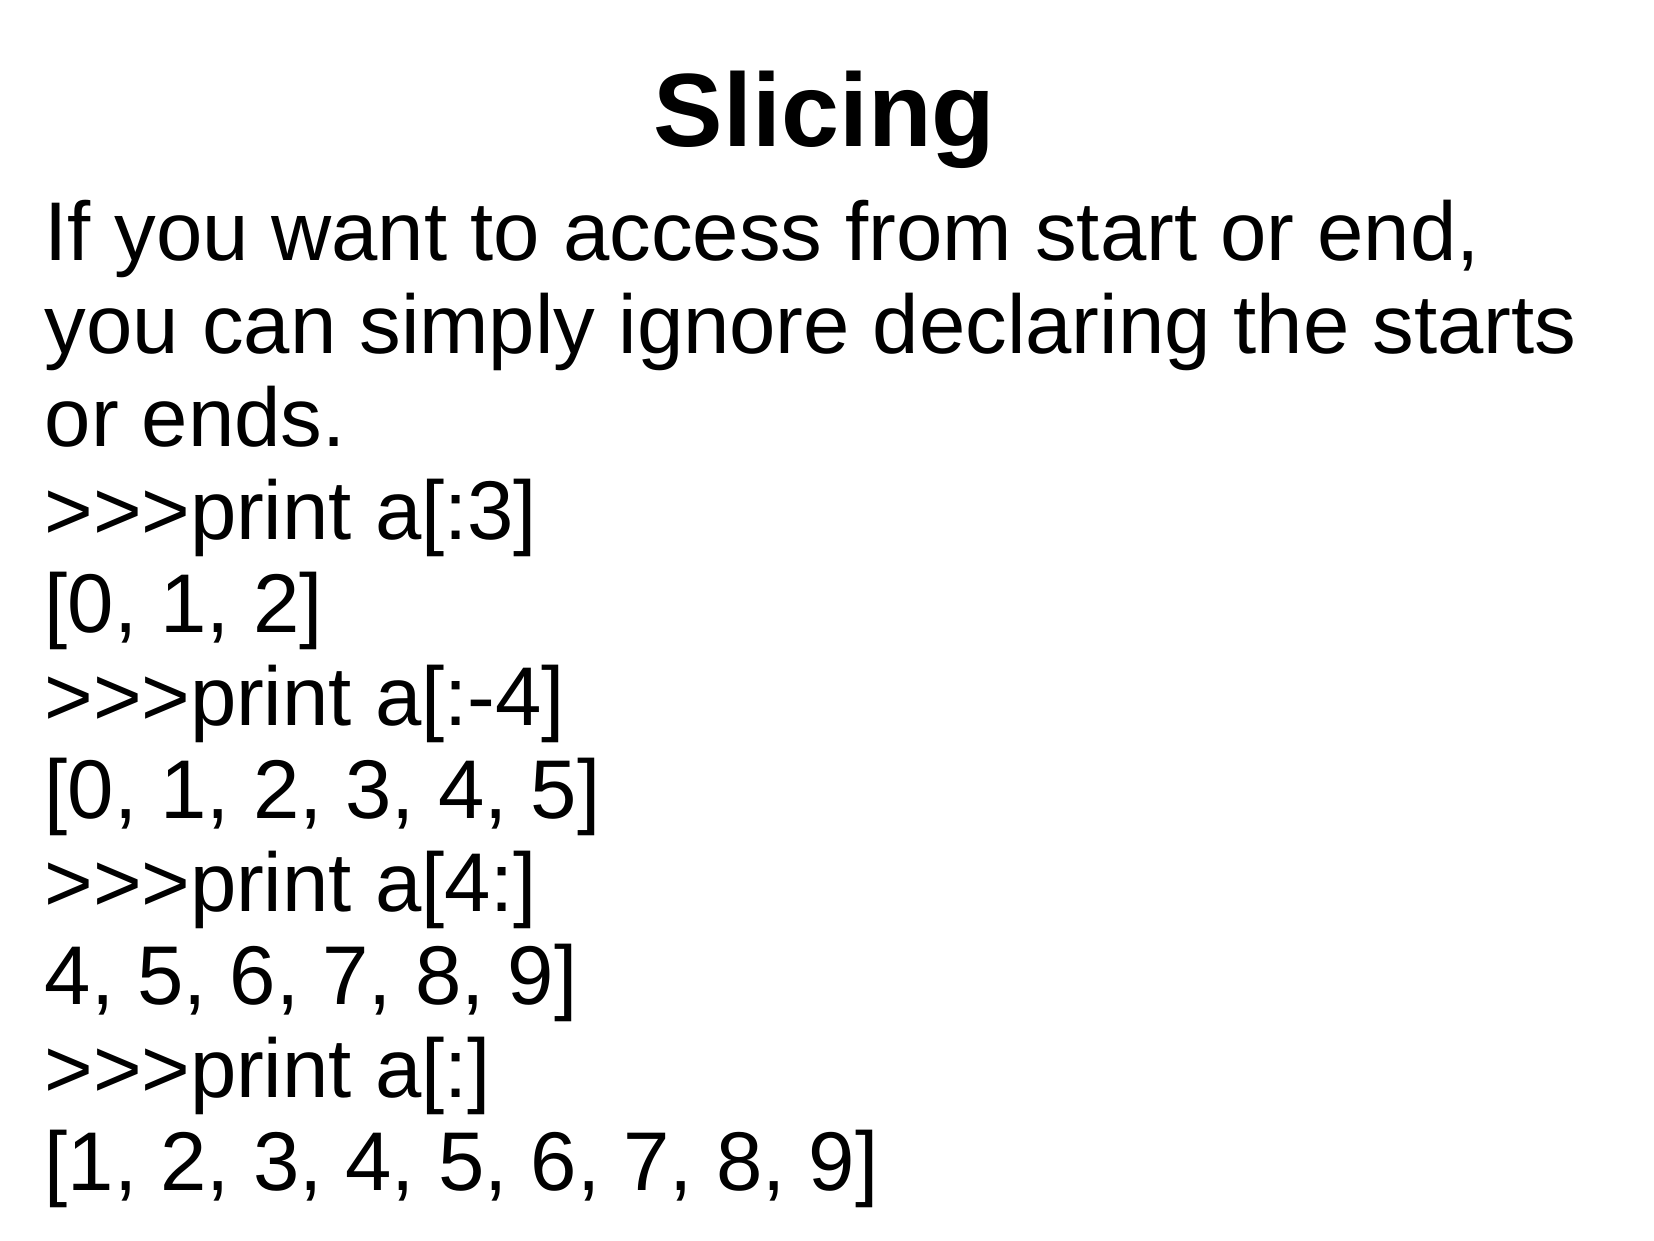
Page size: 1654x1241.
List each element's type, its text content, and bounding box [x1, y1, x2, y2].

text_box If you want to access from start or end, you can simply ignore declaring the starts or ends. >>>print a[:3] [0, 1, 2] >>>print a[:-4] [0, 1, 2, 3, 4, 5] >>>print a[4:] 4, 5, 6, 7, 8, 9] >>>print a[:] [1, 2, 3, 4, 5, 6, 7, 8, 9] [30, 177, 1621, 1219]
text_box Slicing [45, 45, 1606, 177]
